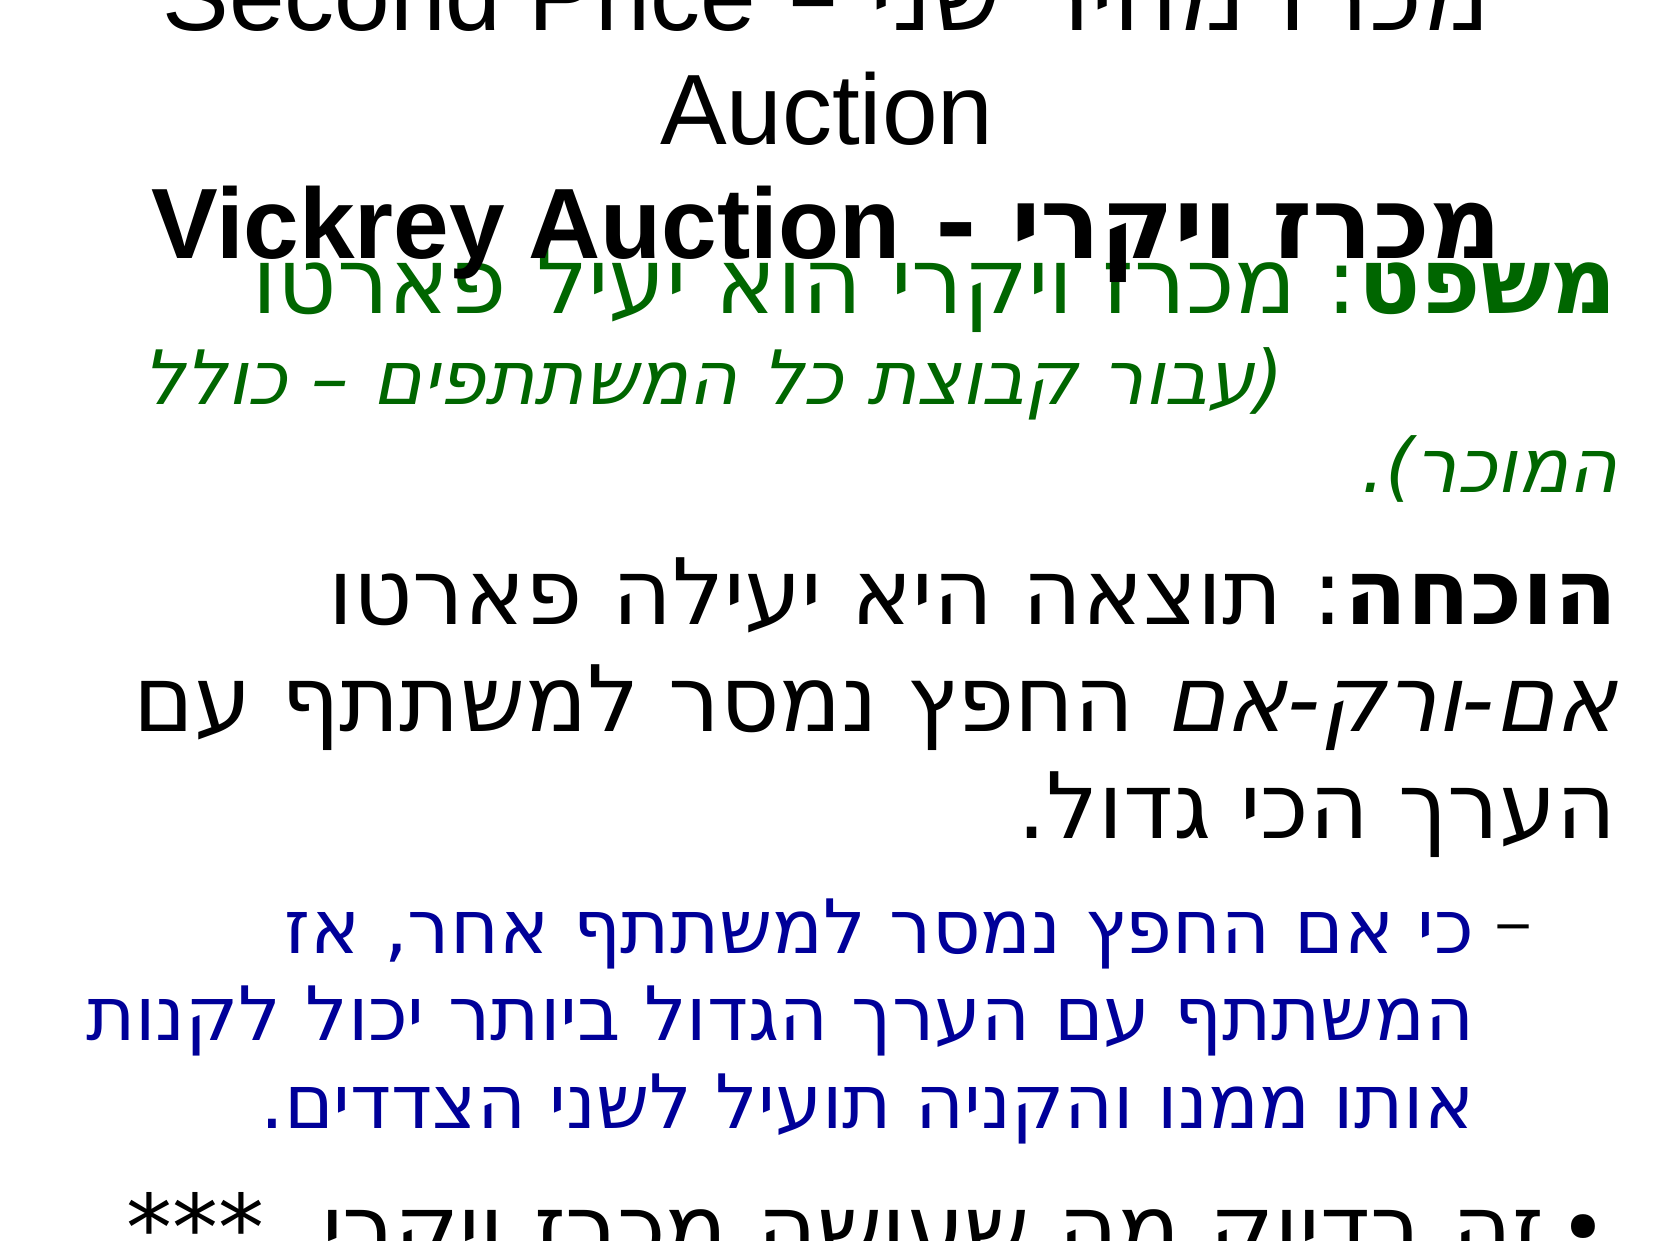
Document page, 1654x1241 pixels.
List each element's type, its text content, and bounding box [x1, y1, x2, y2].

list משפט: מכרז ויקרי הוא יעיל פארטו (עבור קבוצת כל המשתתפים – כולל המוכר). הוכחה: תוצאה היא יעילה פארטו אם-ורק-אם החפץ נמסר למשתתף עם הערך הכי גדול. כי אם החפץ נמסר למשתתף אחר, אז המשתתף עם הערך הגדול ביותר יכול לקנות אותו ממנו והקניה תועיל לשני הצדדים. זה בדיוק מה שעושה מכרז ויקרי. *** [27, 229, 1618, 1241]
title מכרז מחיר שני – Second Price Auction מכרז ויקרי - Vickrey Auction [0, 0, 1654, 229]
